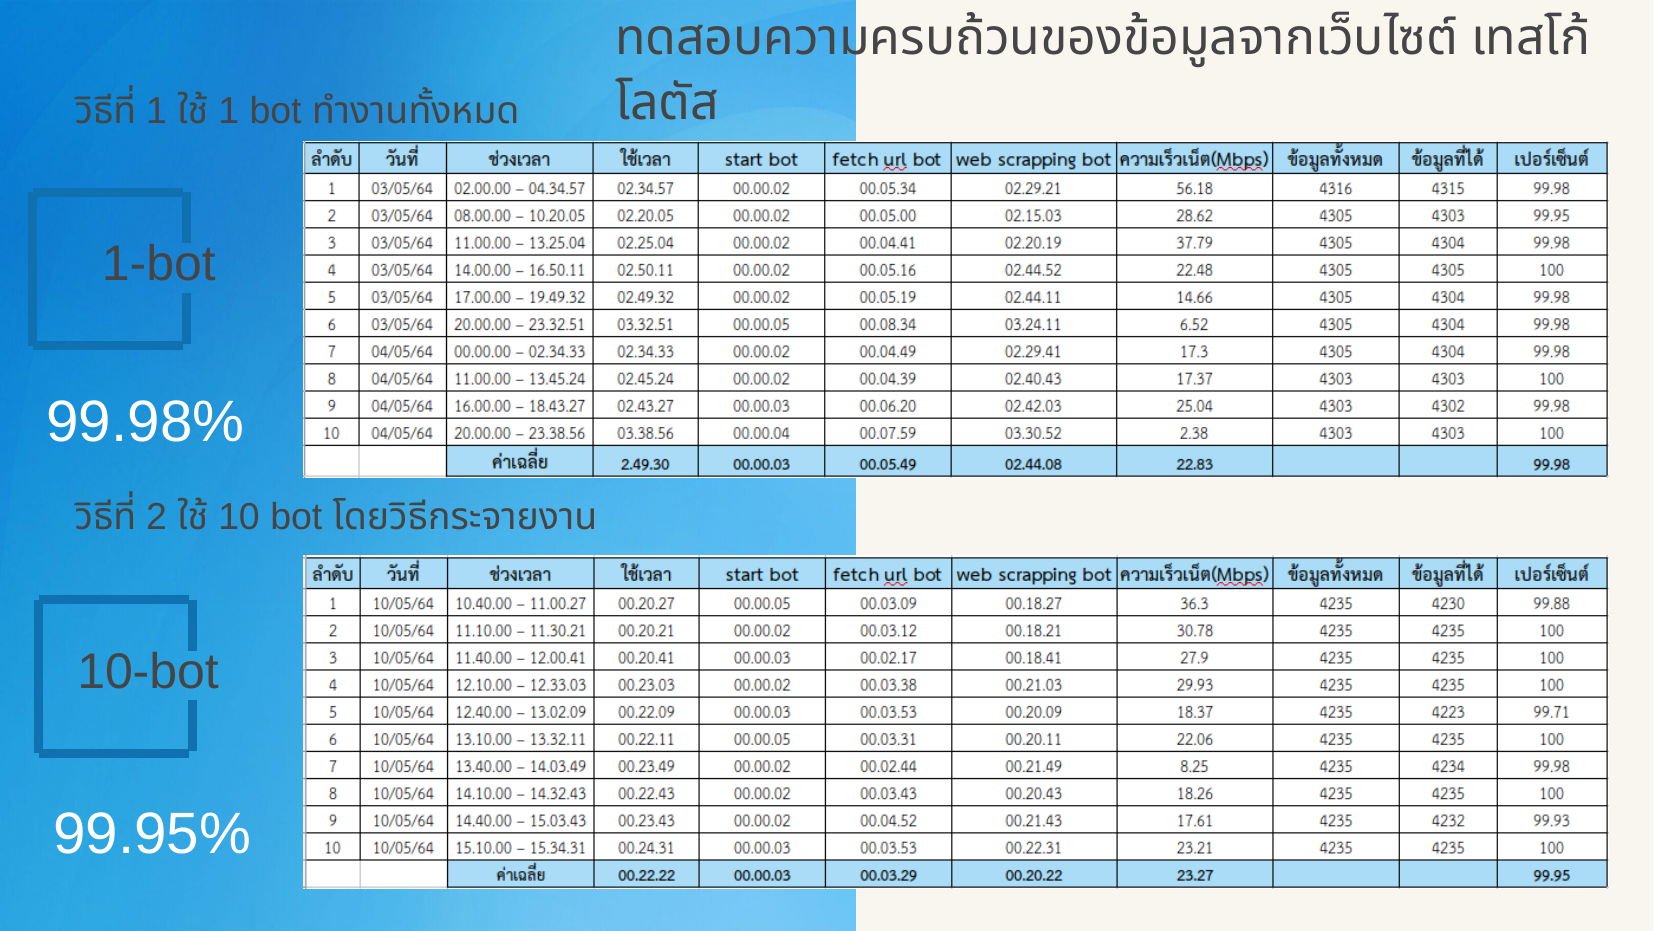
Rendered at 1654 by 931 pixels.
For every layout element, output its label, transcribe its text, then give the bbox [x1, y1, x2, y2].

title 1-bot [101, 185, 303, 342]
title 10-bot [77, 593, 288, 750]
title วิธีที่ 2 ใช้ 10 bot โดยวิธีกระจายงาน [74, 484, 616, 556]
picture [0, 0, 1654, 931]
title 99.95% [53, 800, 264, 866]
title ทดสอบความครบถ้วนของข้อมูลจากเว็บไซต์ เทสโก้ โลตัส [615, 39, 1636, 111]
title 99.98% [46, 375, 257, 466]
title วิธีที่ 1 ใช้ 1 bot ทำงานทั้งหมด [74, 77, 567, 151]
